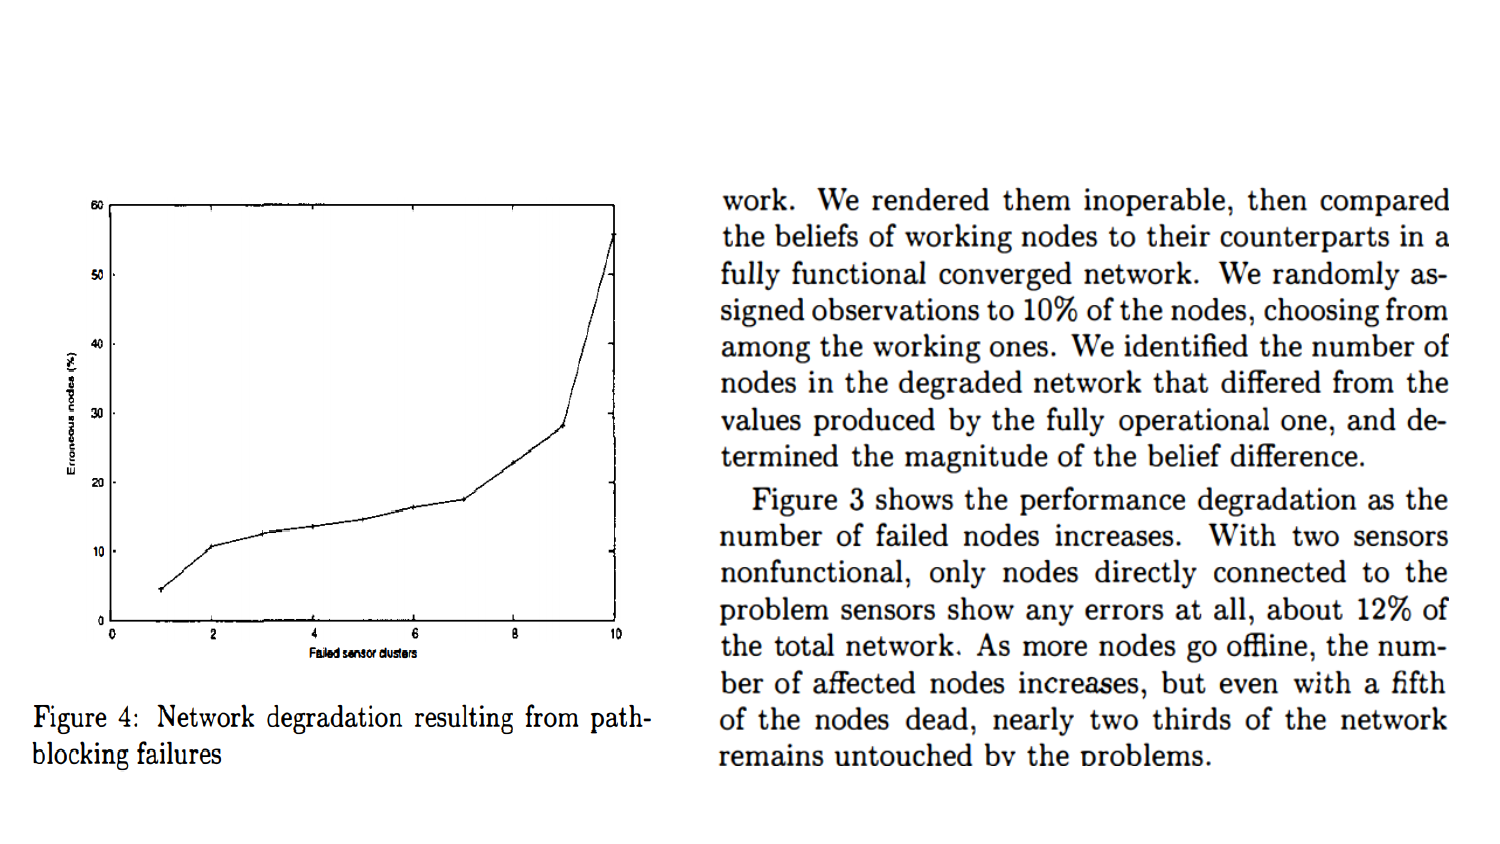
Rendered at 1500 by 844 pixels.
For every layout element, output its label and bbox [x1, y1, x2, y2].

picture [24, 191, 663, 792]
picture [706, 173, 1449, 766]
